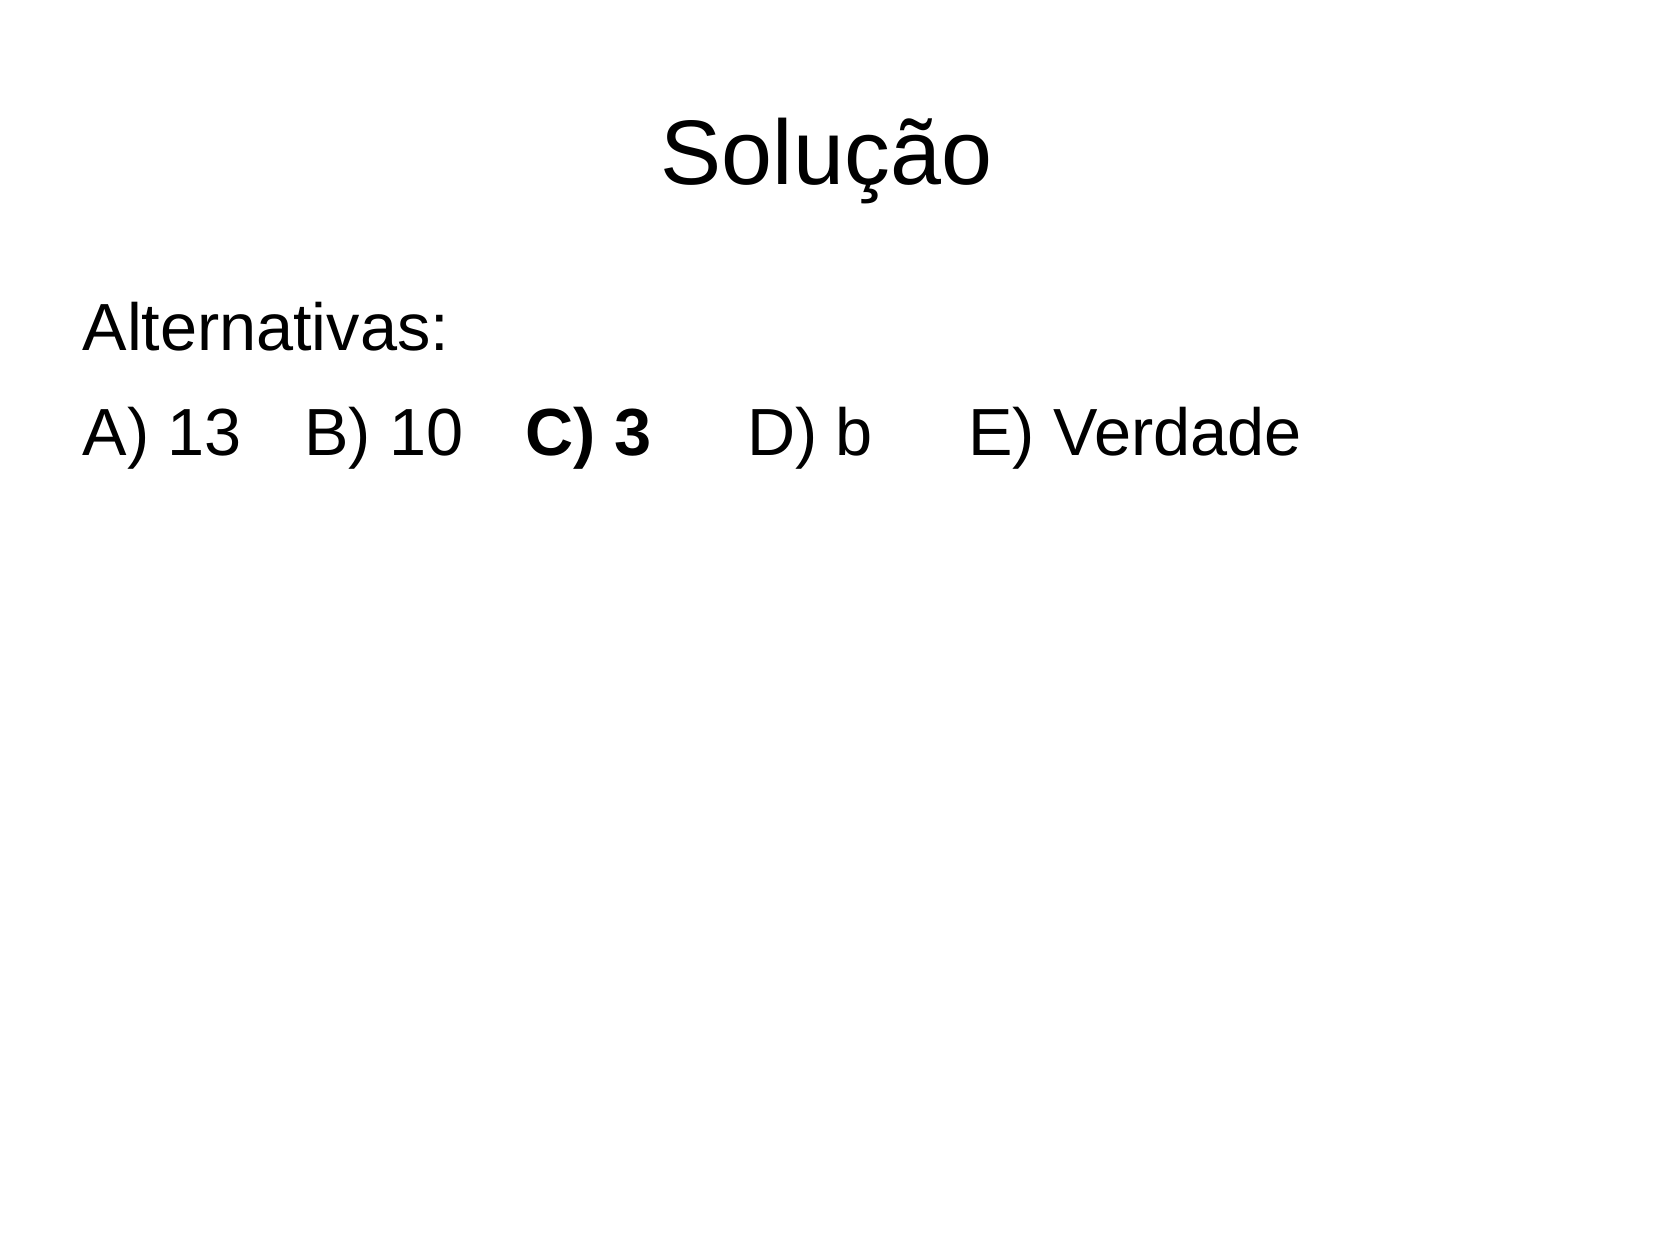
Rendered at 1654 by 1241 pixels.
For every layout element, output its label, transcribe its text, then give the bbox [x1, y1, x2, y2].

list Alternativas: A) 13 B) 10 C) 3 D) b E) Verdade [82, 290, 1571, 1109]
title Solução [82, 49, 1571, 257]
